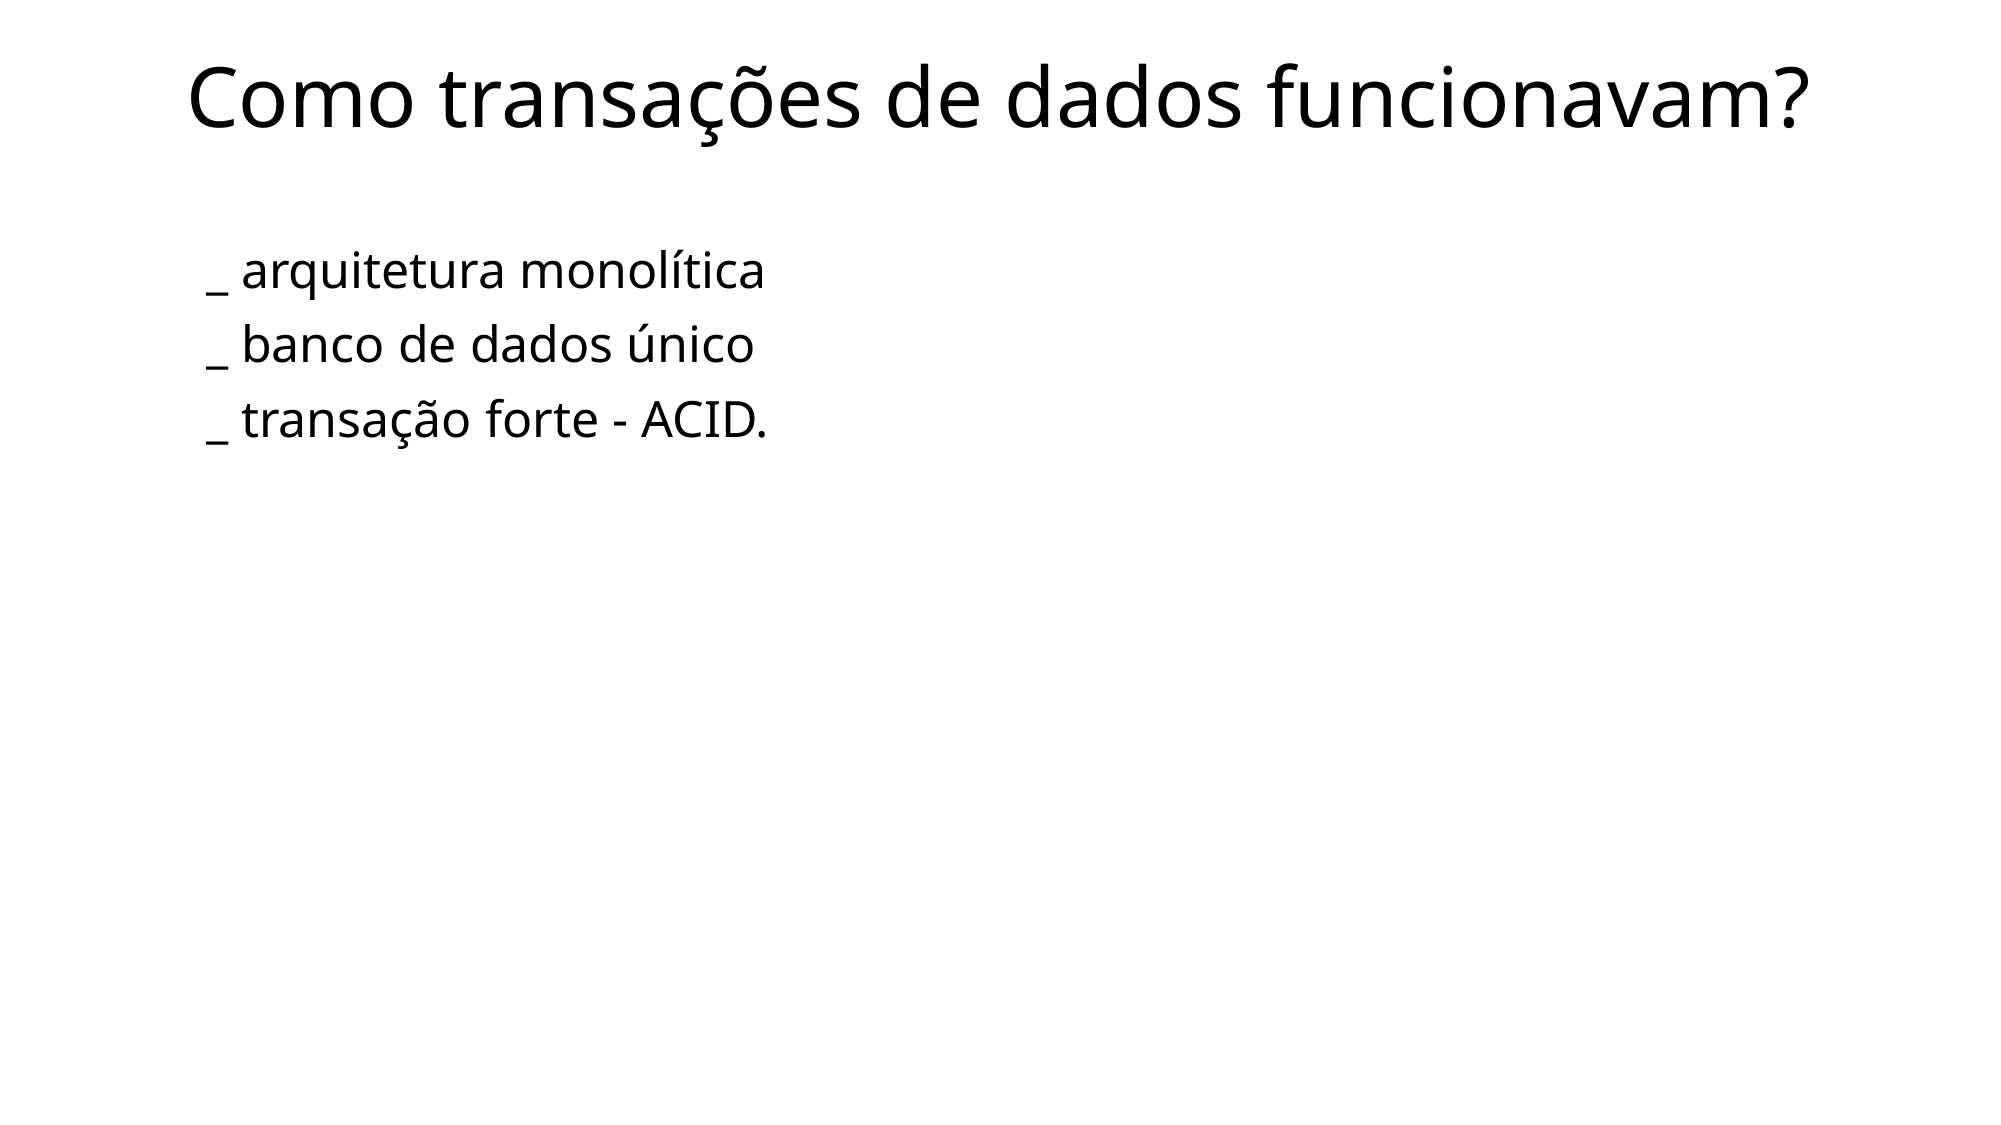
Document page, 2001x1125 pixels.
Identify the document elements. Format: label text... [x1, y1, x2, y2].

title Como transações de dados funcionavam? [141, 38, 1857, 153]
subtitle _ arquitetura monolítica _ banco de dados único _ transação forte - ACID. [191, 237, 1692, 479]
